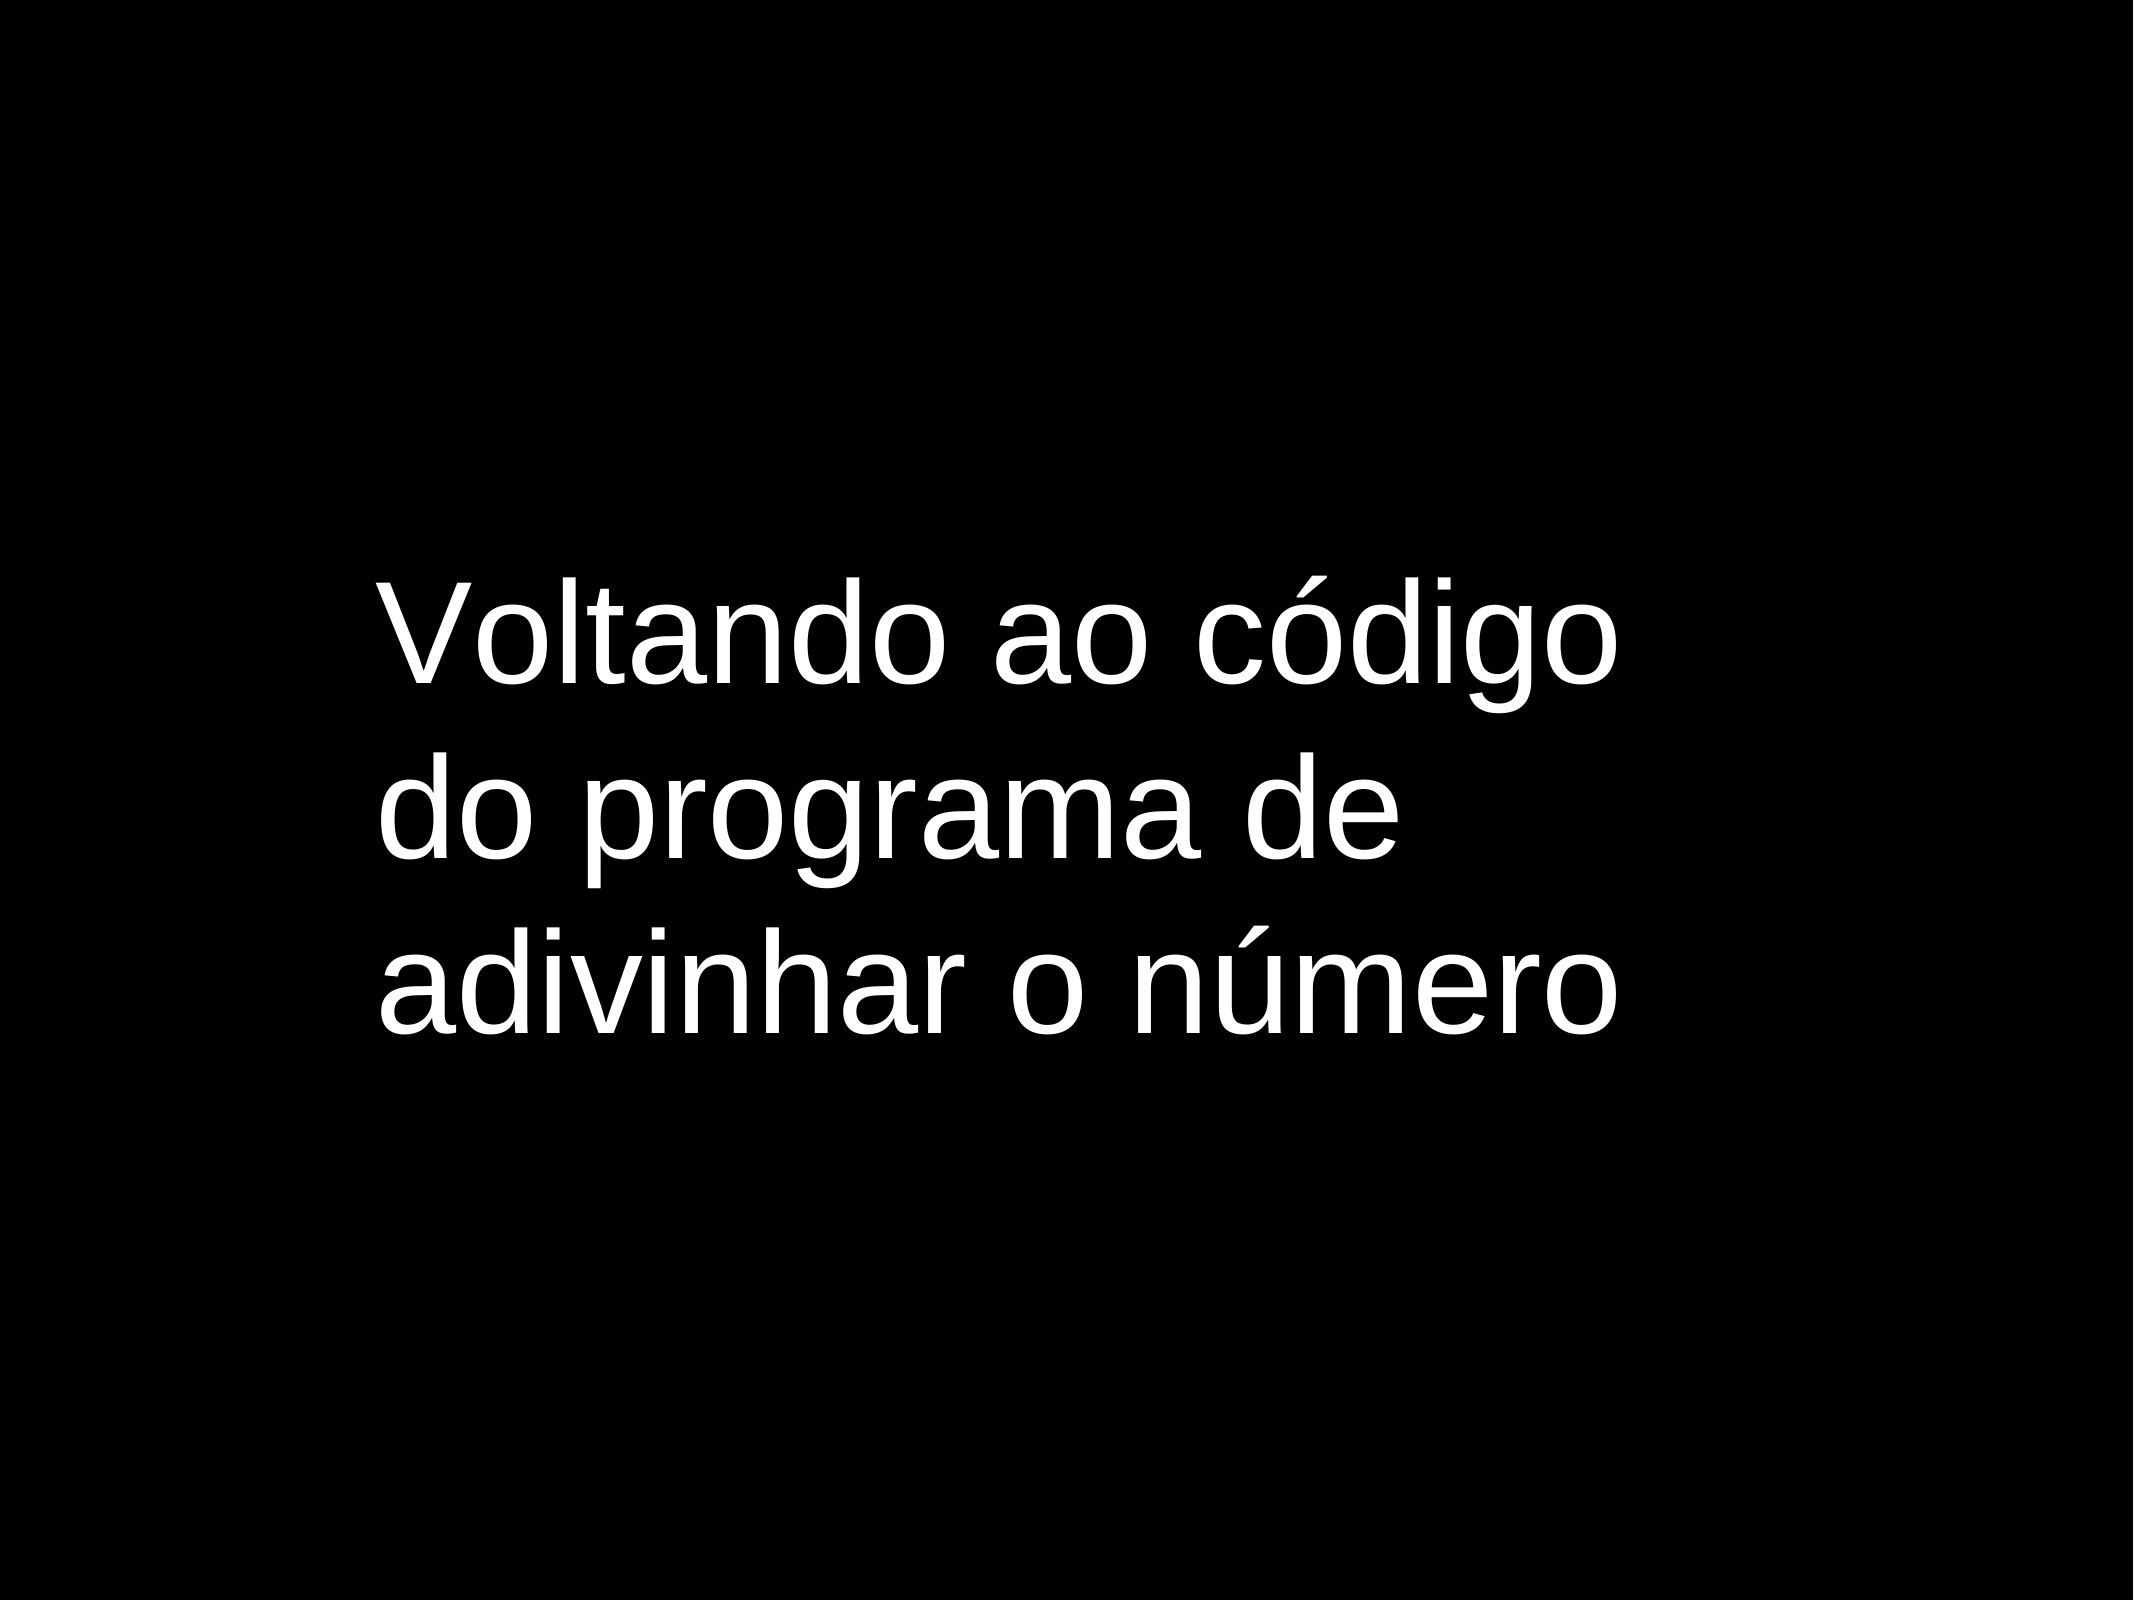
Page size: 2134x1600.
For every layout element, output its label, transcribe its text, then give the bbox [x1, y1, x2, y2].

title Voltando ao código do programa de adivinhar o número [375, 529, 1758, 1071]
